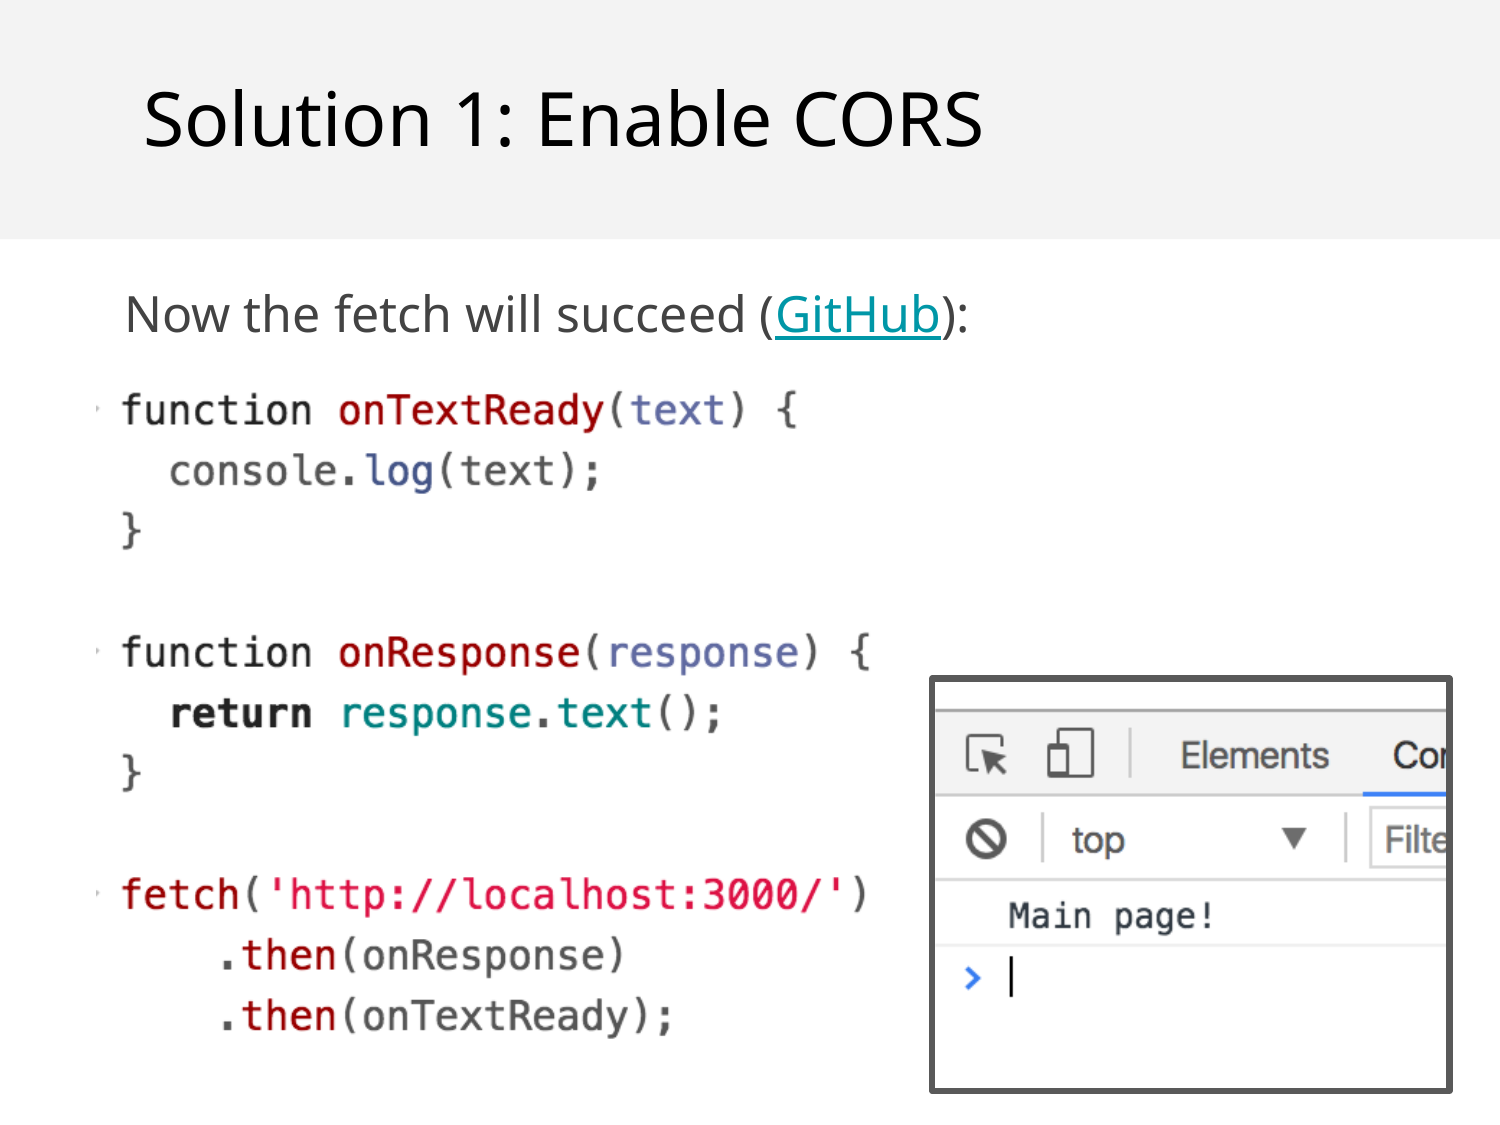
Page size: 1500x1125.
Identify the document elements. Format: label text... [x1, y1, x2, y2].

title Solution 1: Enable CORS [128, 56, 1372, 183]
text_box Now the fetch will succeed (GitHub): [109, 257, 1391, 401]
picture [96, 367, 912, 1088]
picture [935, 681, 1447, 1088]
